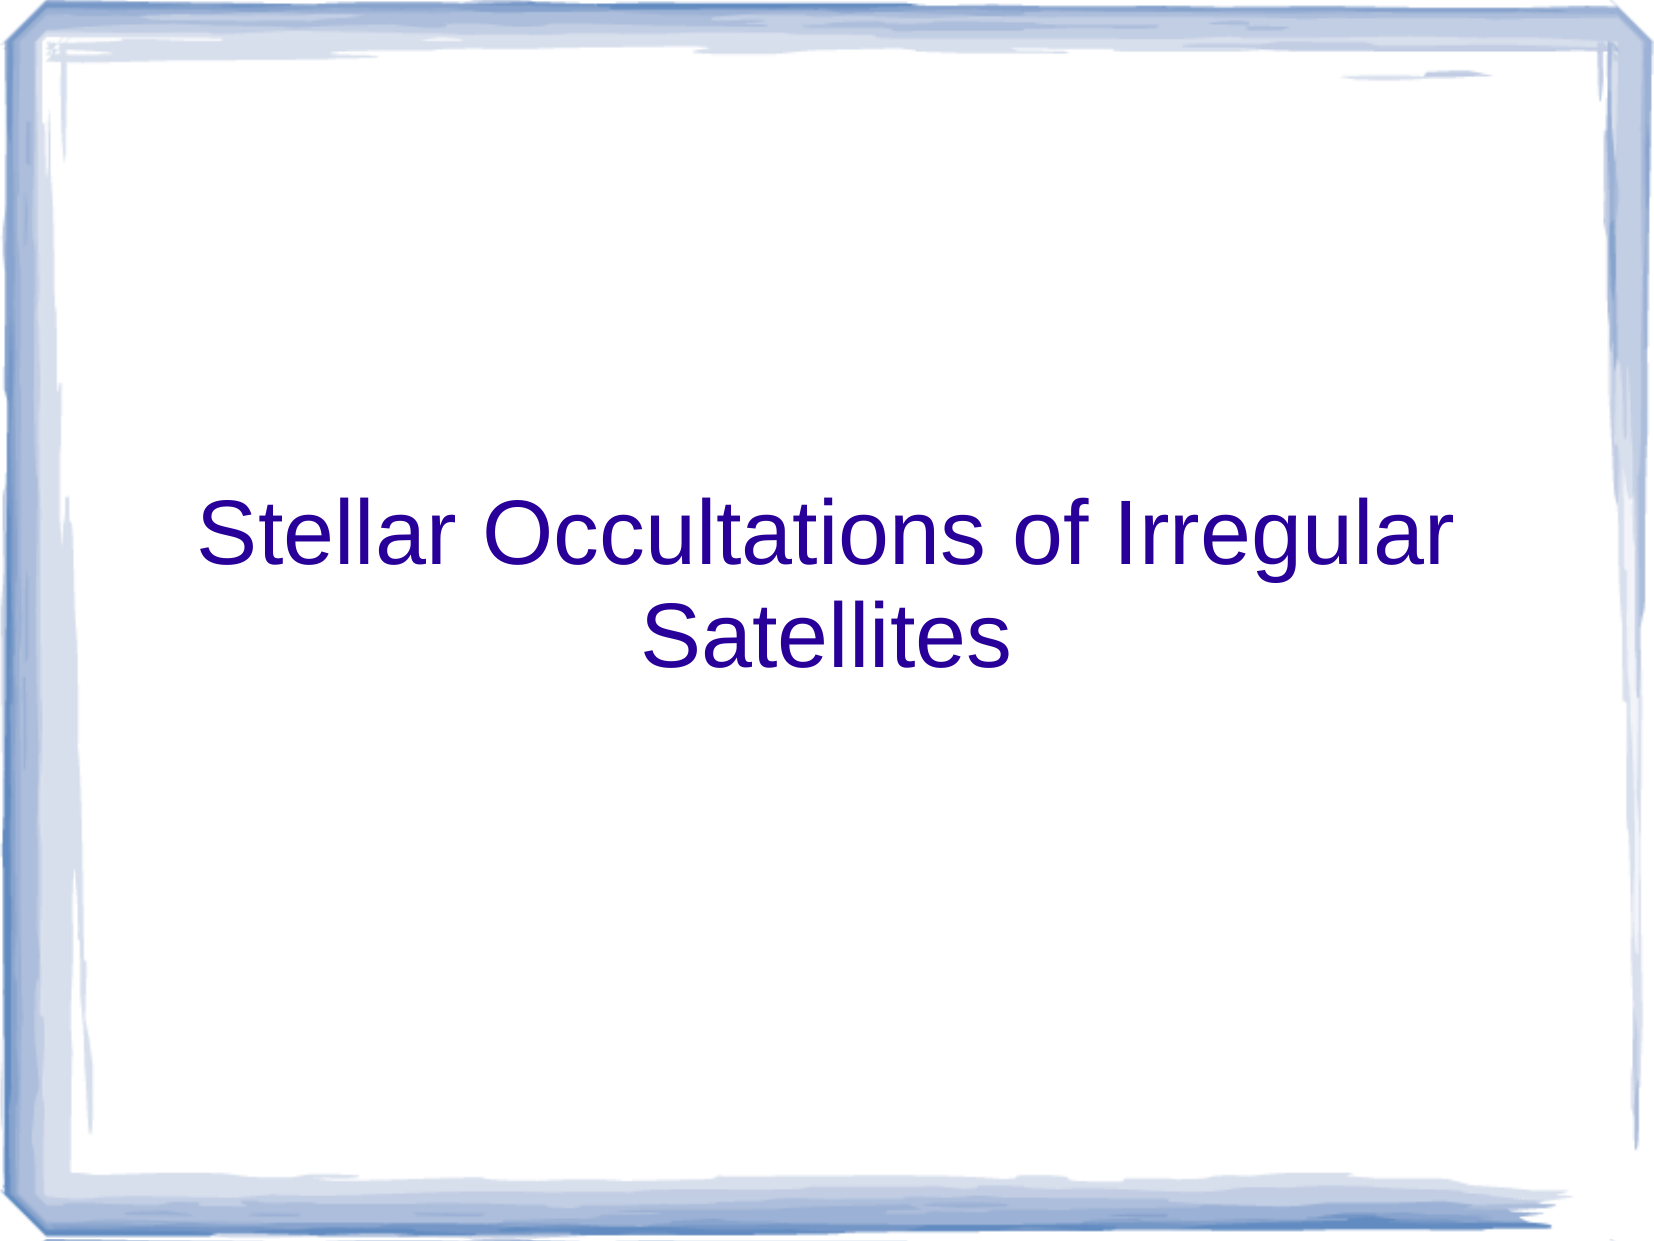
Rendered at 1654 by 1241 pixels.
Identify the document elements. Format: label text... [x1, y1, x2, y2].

title Stellar Occultations of Irregular Satellites [82, 480, 1571, 688]
picture [0, 0, 1654, 1241]
